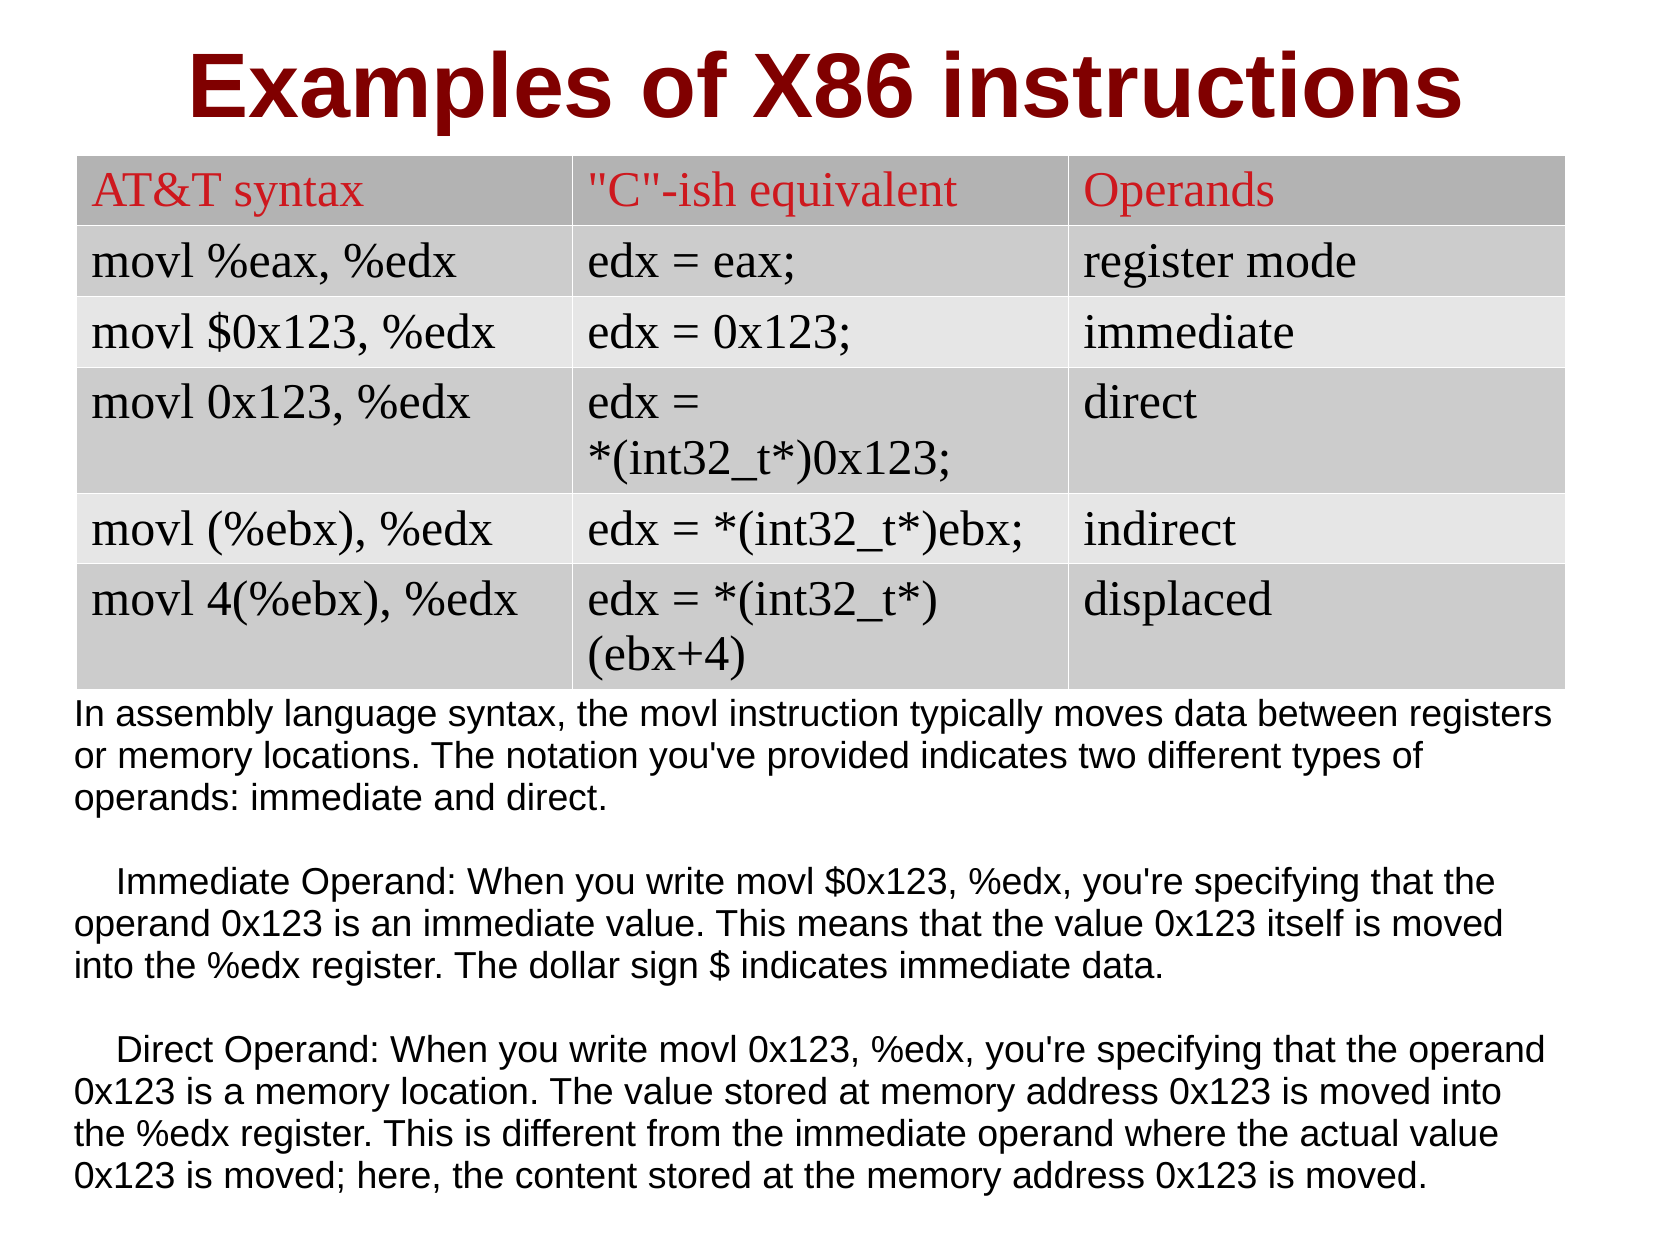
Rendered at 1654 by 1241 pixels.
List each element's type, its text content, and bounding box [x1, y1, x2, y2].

table_cell movl (%ebx), %edx [77, 494, 572, 563]
table_cell movl 4(%ebx), %edx [77, 564, 572, 685]
table_cell edx = *(int32_t*)0x123; [573, 368, 1068, 493]
table_cell edx = *(int32_t*)ebx; [573, 494, 1068, 563]
table_header Operands [1069, 156, 1565, 225]
table_cell immediate [1069, 297, 1565, 367]
table_header AT&T syntax [77, 156, 572, 225]
table_cell edx = *(int32_t*)(ebx+4) [573, 564, 1068, 685]
table_cell edx = 0x123; [573, 297, 1068, 367]
table_cell movl 0x123, %edx [77, 368, 572, 493]
table_cell movl %eax, %edx [77, 226, 572, 296]
table_cell indirect [1069, 494, 1565, 563]
table_header "C"-ish equivalent [573, 156, 1068, 225]
table_cell direct [1069, 368, 1565, 493]
table_cell displaced [1069, 564, 1565, 685]
title Examples of X86 instructions [82, 0, 1571, 189]
text_box In assembly language syntax, the movl instruction typically moves data between registers or memory locations. The notation you've provided indicates two different types of operands: immediate and direct. Immediate Operand: When you write movl $0x123, %edx, you're specifying that the operand 0x123 is an immediate value. This means that the value 0x123 itself is moved into the %edx register. The dollar sign $ indicates immediate data. Direct Operand: When you write movl 0x123, %edx, you're specifying that the operand 0x123 is a memory location. The value stored at memory address 0x123 is moved into the %edx register. This is different from the immediate operand where the actual value 0x123 is moved; here, the content stored at the memory address 0x123 is moved. [59, 685, 1571, 1204]
table_cell movl $0x123, %edx [77, 297, 572, 367]
table_cell register mode [1069, 226, 1565, 296]
table_cell edx = eax; [573, 226, 1068, 296]
